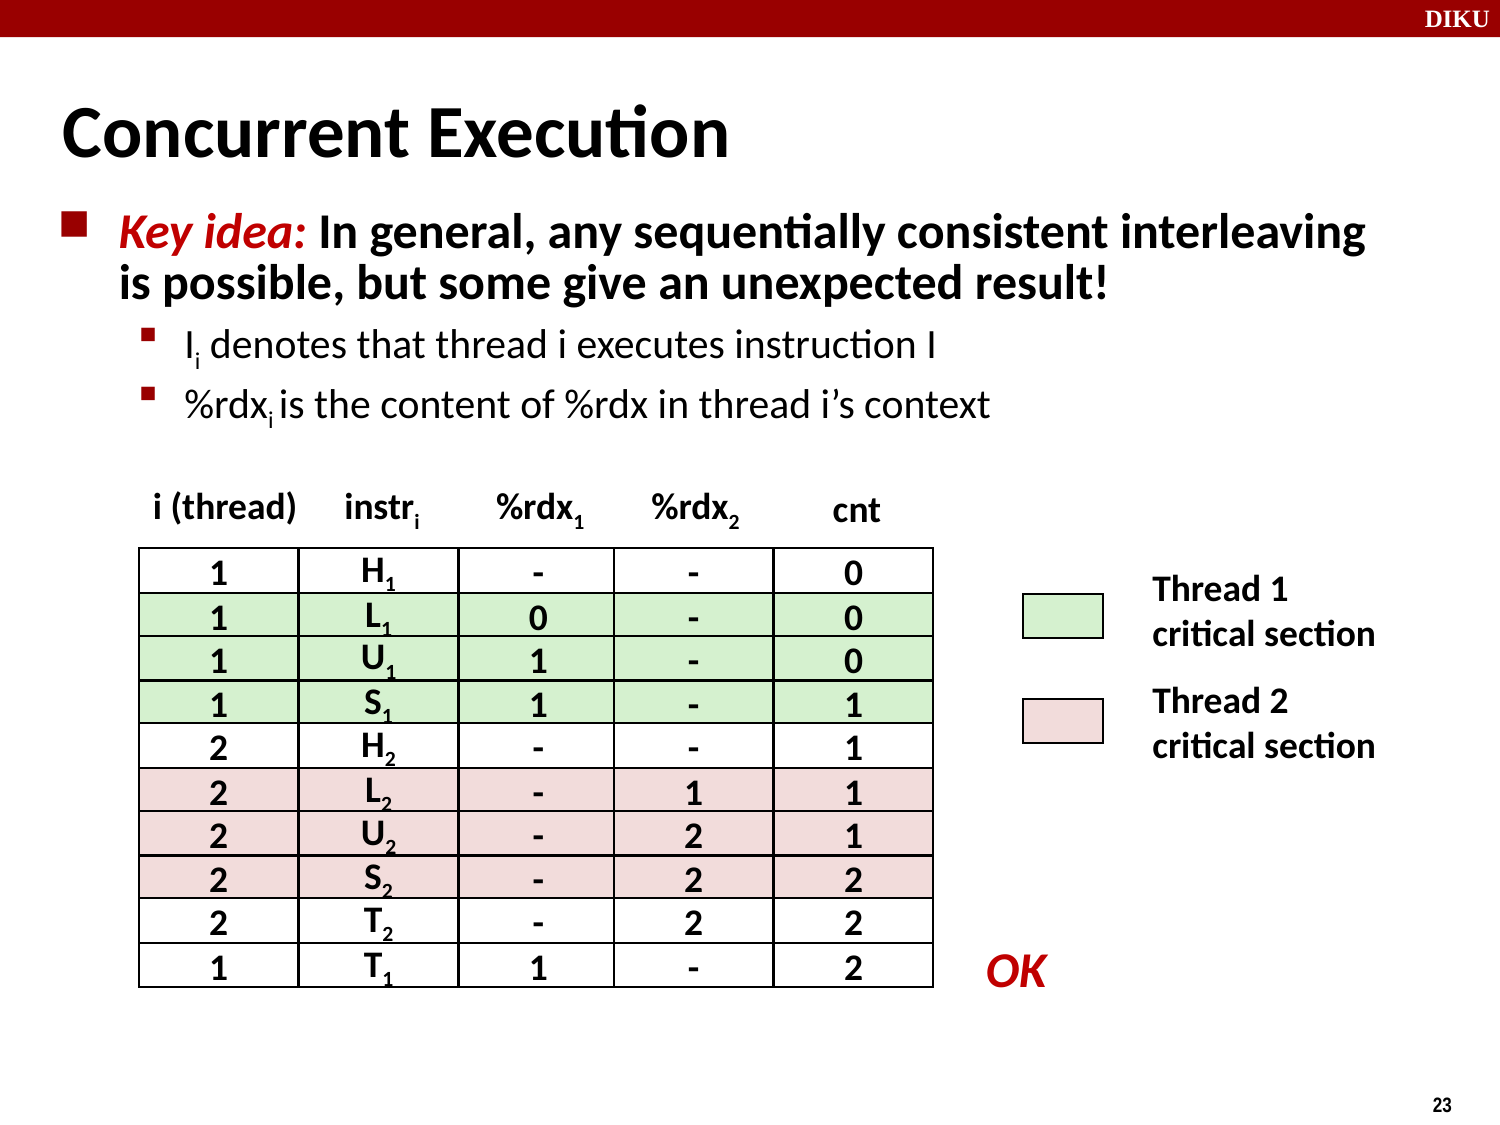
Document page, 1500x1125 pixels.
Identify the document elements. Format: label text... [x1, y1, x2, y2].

text_box 0 [774, 548, 934, 592]
text_box 0 [774, 592, 934, 635]
text_box - [458, 855, 613, 898]
text_box 0 [774, 635, 934, 680]
text_box Thread 2 critical section [1137, 668, 1400, 774]
text_box 0 [458, 592, 613, 635]
text_box 2 [138, 767, 299, 810]
text_box [1023, 593, 1104, 639]
text_box H1 [299, 548, 458, 592]
text_box 1 [613, 767, 774, 810]
text_box U1 [299, 635, 458, 680]
text_box i (thread) [138, 475, 313, 535]
text_box 1 [138, 548, 299, 592]
text_box 2 [138, 723, 299, 767]
text_box 1 [138, 592, 299, 635]
text_box - [613, 548, 774, 592]
text_box 1 [458, 635, 613, 680]
text_box instri [329, 474, 435, 541]
text_box 2 [138, 810, 299, 855]
text_box 1 [458, 680, 613, 723]
text_box 2 [613, 810, 774, 855]
text_box - [613, 592, 774, 635]
text_box Concurrent Execution [48, 80, 1134, 175]
text_box 1 [138, 635, 299, 680]
text_box - [458, 548, 613, 592]
text_box 1 [138, 942, 299, 988]
text_box T1 [299, 942, 458, 988]
text_box cnt [817, 477, 896, 538]
text_box - [613, 723, 774, 767]
text_box - [613, 942, 774, 988]
text_box T2 [299, 898, 458, 942]
text_box 1 [774, 723, 934, 767]
text_box S1 [299, 680, 458, 723]
text_box 1 [458, 942, 613, 988]
text_box L2 [299, 767, 458, 810]
text_box 1 [774, 810, 934, 855]
text_box 2 [138, 898, 299, 942]
text_box - [458, 898, 613, 942]
text_box OK [971, 930, 1062, 1005]
text_box 1 [138, 680, 299, 723]
text_box 2 [774, 942, 934, 988]
text_box Thread 1 critical section [1137, 556, 1400, 662]
text_box 1 [774, 680, 934, 723]
text_box 2 [774, 855, 934, 898]
text_box - [613, 635, 774, 680]
text_box %rdx1 [481, 474, 600, 541]
text_box [1023, 698, 1104, 743]
text_box 2 [774, 898, 934, 942]
text_box - [613, 680, 774, 723]
text_box - [458, 723, 613, 767]
text_box S2 [299, 855, 458, 898]
text_box %rdx2 [636, 474, 755, 541]
text_box L1 [299, 592, 458, 635]
text_box - [458, 810, 613, 855]
text_box - [458, 767, 613, 810]
text_box U2 [299, 810, 458, 855]
text_box 2 [138, 855, 299, 898]
text_box Key idea: In general, any sequentially consistent interleaving is possible, but some give an unexpected result! Ii denotes that thread i executes instruction I %rdxi is the content of %rdx in thread i’s context [47, 200, 1411, 439]
text_box 2 [613, 855, 774, 898]
text_box 2 [613, 898, 774, 942]
text_box H2 [299, 723, 458, 767]
text_box 1 [774, 767, 934, 810]
